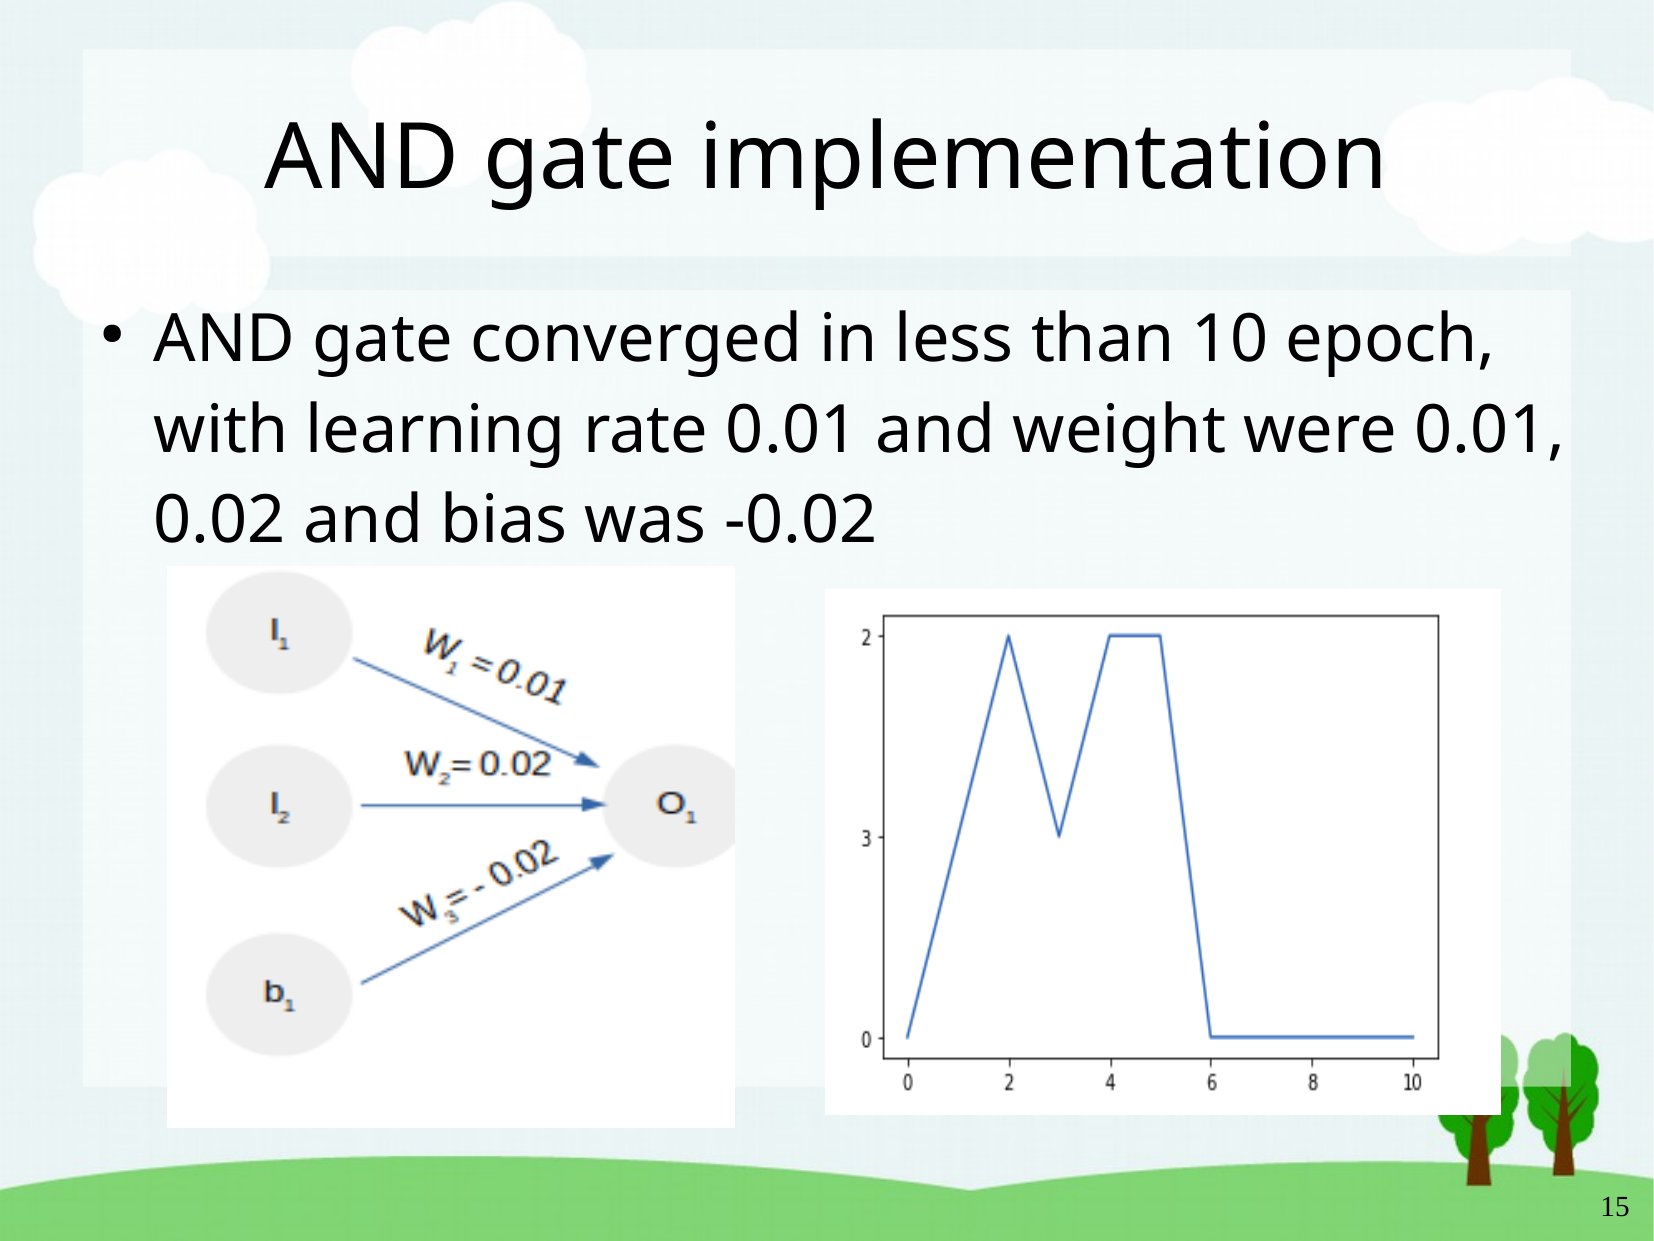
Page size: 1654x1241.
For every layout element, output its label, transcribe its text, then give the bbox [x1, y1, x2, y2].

list AND gate converged in less than 10 epoch, with learning rate 0.01 and weight were 0.01, 0.02 and bias was -0.02 [82, 290, 1571, 1087]
title AND gate implementation [82, 49, 1571, 257]
picture [0, 0, 1654, 1241]
